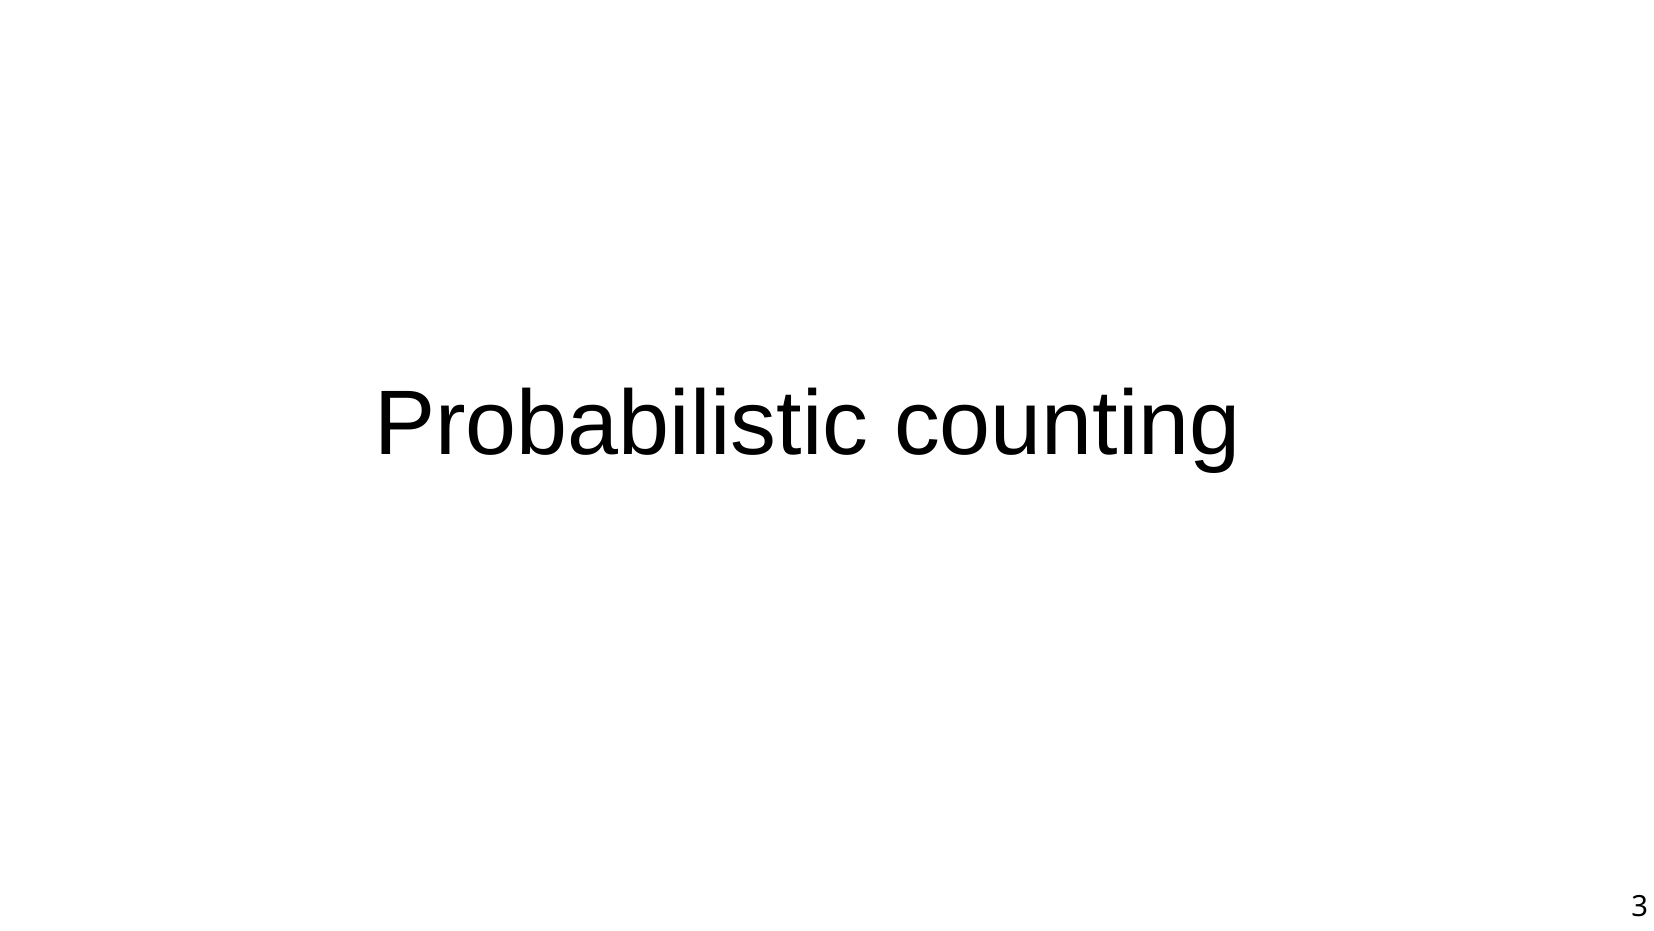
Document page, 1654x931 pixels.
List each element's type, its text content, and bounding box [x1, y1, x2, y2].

title Probabilistic counting [64, 345, 1553, 501]
